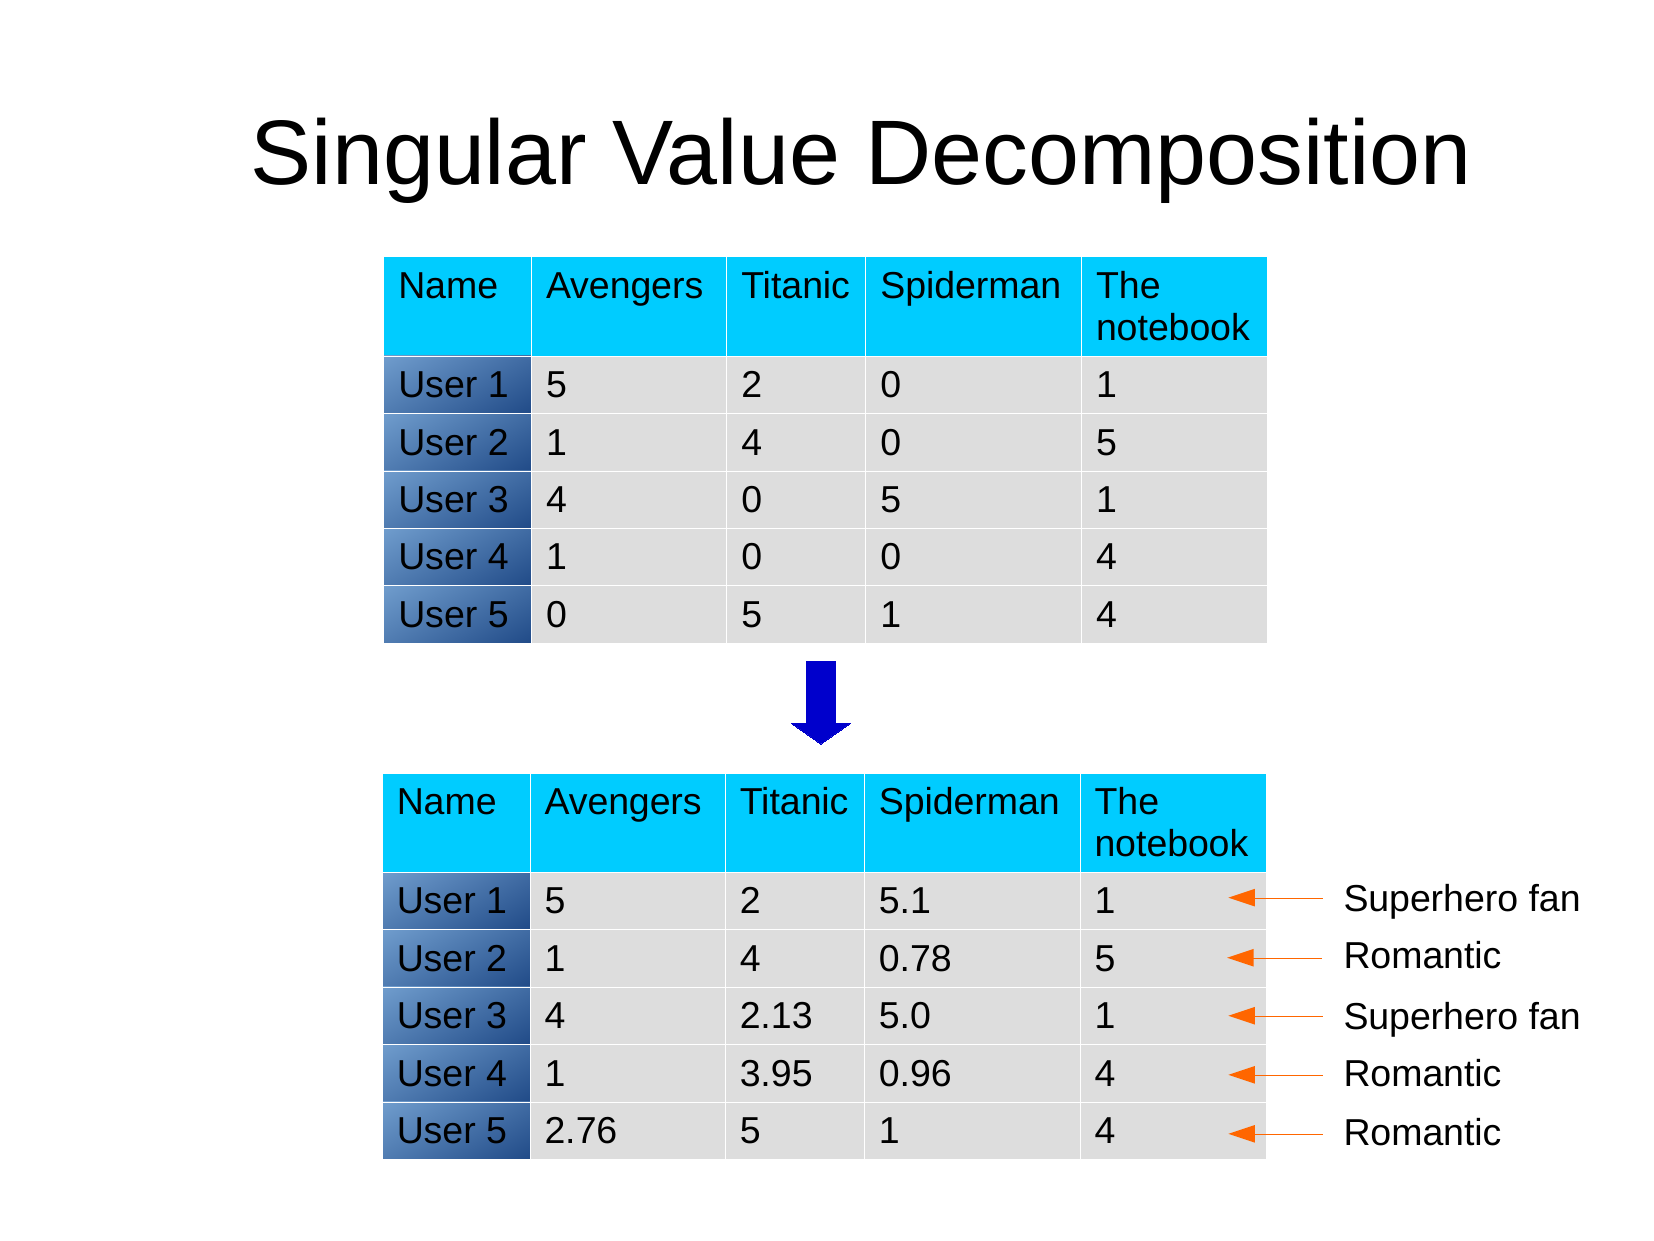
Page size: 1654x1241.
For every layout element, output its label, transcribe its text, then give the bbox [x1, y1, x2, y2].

text_box Superhero fan [1328, 870, 1613, 927]
table_cell 1 [531, 1045, 725, 1102]
table_cell 4 [1081, 1103, 1266, 1159]
table_cell 0 [866, 529, 1081, 585]
table_header The notebook [1082, 257, 1267, 356]
text_box Romantic [1328, 1045, 1613, 1103]
table_header Titanic [727, 257, 865, 356]
table_cell 4 [531, 988, 725, 1044]
table_cell User 5 [383, 1103, 530, 1159]
table_cell 1 [532, 529, 726, 585]
table_cell 2 [727, 357, 865, 413]
table_cell User 3 [384, 472, 531, 528]
table_cell 5 [532, 357, 726, 413]
table_header Avengers [532, 257, 726, 356]
table_header Name [384, 257, 531, 356]
table_cell User 1 [383, 873, 530, 929]
table_header Spiderman [866, 257, 1081, 356]
table_cell 1 [1082, 357, 1267, 413]
table_cell 1 [1081, 873, 1266, 929]
table_cell 5 [1082, 414, 1267, 471]
table_header Avengers [531, 774, 725, 872]
table_cell User 2 [384, 414, 531, 471]
text_box Superhero fan [1328, 988, 1613, 1045]
table_cell 1 [531, 930, 725, 987]
table_header The notebook [1081, 774, 1266, 872]
text_box [791, 661, 851, 745]
table_header Spiderman [865, 774, 1080, 872]
table_cell User 1 [384, 357, 531, 413]
table_cell 5 [727, 586, 865, 643]
table_header Titanic [726, 774, 864, 872]
table_cell 4 [1082, 529, 1267, 585]
table_cell 4 [532, 472, 726, 528]
table_cell 0 [866, 414, 1081, 471]
table_cell User 5 [384, 586, 531, 643]
table_cell 0 [866, 357, 1081, 413]
table_cell 0 [727, 529, 865, 585]
table_cell User 3 [383, 988, 530, 1044]
table_cell 1 [865, 1103, 1080, 1159]
table_cell 5 [726, 1103, 864, 1159]
table_cell 1 [866, 586, 1081, 643]
table_cell 1 [1082, 472, 1267, 528]
table_cell 5.1 [865, 873, 1080, 929]
table_cell 5 [1081, 930, 1266, 987]
table_cell 4 [727, 414, 865, 471]
table_cell 0 [727, 472, 865, 528]
table_cell 5 [866, 472, 1081, 528]
table_cell 1 [532, 414, 726, 471]
table_cell 0 [532, 586, 726, 643]
title Singular Value Decomposition [82, 49, 1571, 257]
table_cell 0.96 [865, 1045, 1080, 1102]
table_header Name [383, 774, 530, 872]
table_cell User 4 [384, 529, 531, 585]
table_cell 4 [726, 930, 864, 987]
table_cell 4 [1082, 586, 1267, 643]
table_cell 1 [1081, 988, 1266, 1044]
table_cell 3.95 [726, 1045, 864, 1102]
table_cell 5 [531, 873, 725, 929]
table_cell 5.0 [865, 988, 1080, 1044]
table_cell 4 [1081, 1045, 1266, 1102]
table_cell 2.76 [531, 1103, 725, 1159]
table_cell 0.78 [865, 930, 1080, 987]
table_cell 2.13 [726, 988, 864, 1044]
table_cell 2 [726, 873, 864, 929]
table_cell User 4 [383, 1045, 530, 1102]
table_cell User 2 [383, 930, 530, 987]
text_box Romantic [1328, 1104, 1613, 1162]
text_box Romantic [1328, 927, 1613, 984]
